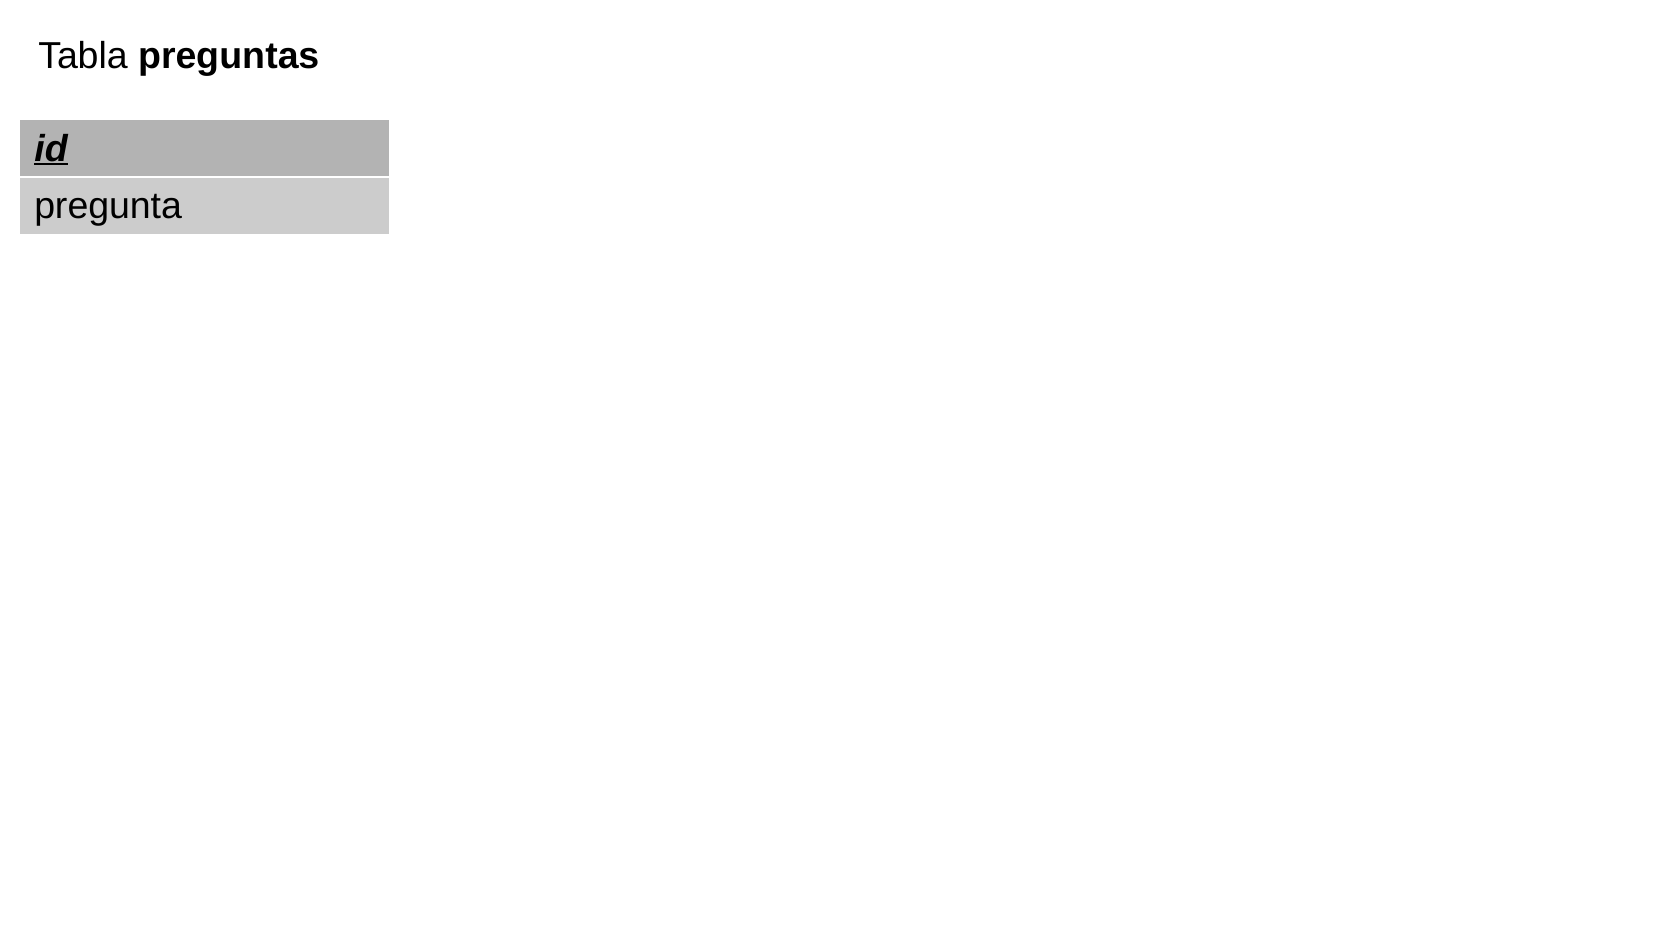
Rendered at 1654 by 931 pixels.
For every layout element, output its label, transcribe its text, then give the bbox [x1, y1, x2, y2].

text_box Tabla preguntas [23, 23, 674, 86]
table_cell pregunta [20, 178, 389, 234]
table_header id [20, 120, 389, 176]
